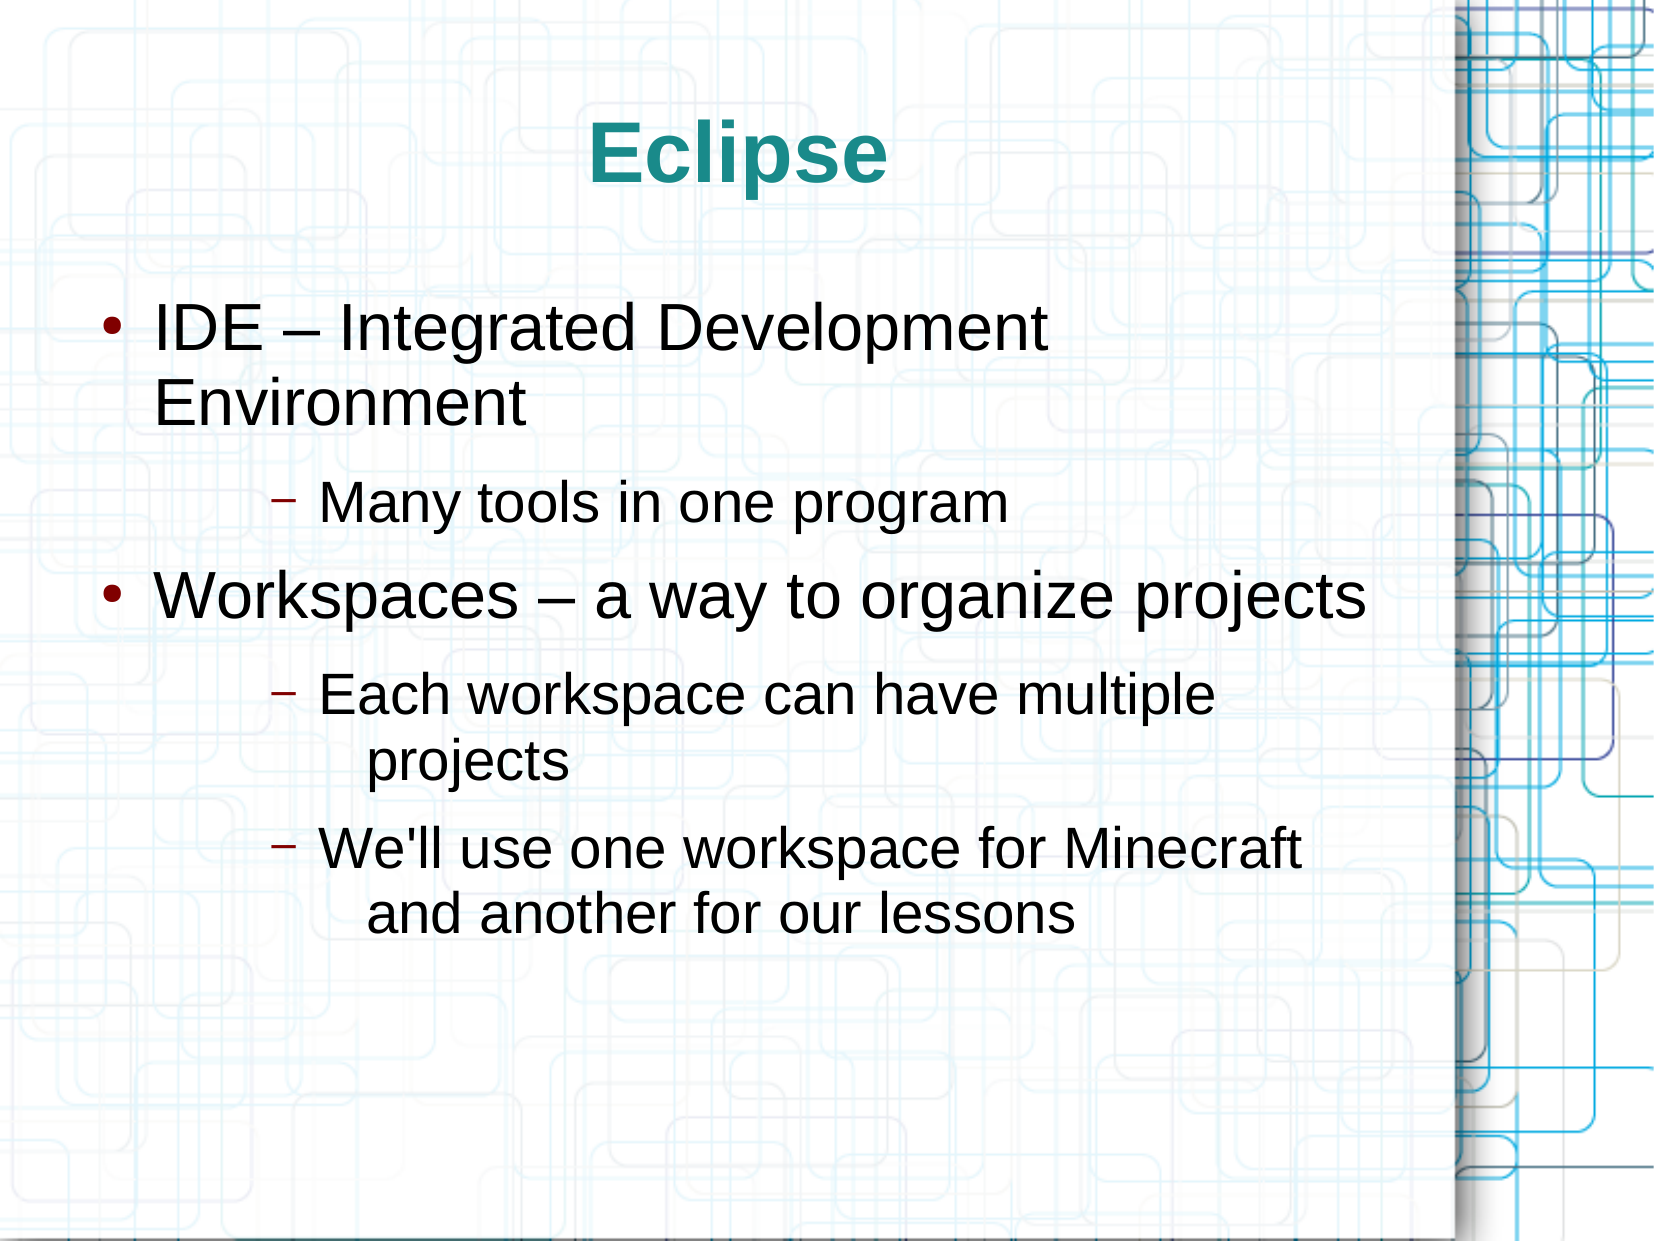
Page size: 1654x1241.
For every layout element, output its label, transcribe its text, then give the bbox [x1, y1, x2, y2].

title Eclipse [59, 49, 1418, 257]
list IDE – Integrated Development Environment Many tools in one program Workspaces – a way to organize projects Each workspace can have multiple projects We'll use one workspace for Minecraft and another for our lessons [82, 290, 1418, 1010]
picture [0, 0, 1654, 1241]
